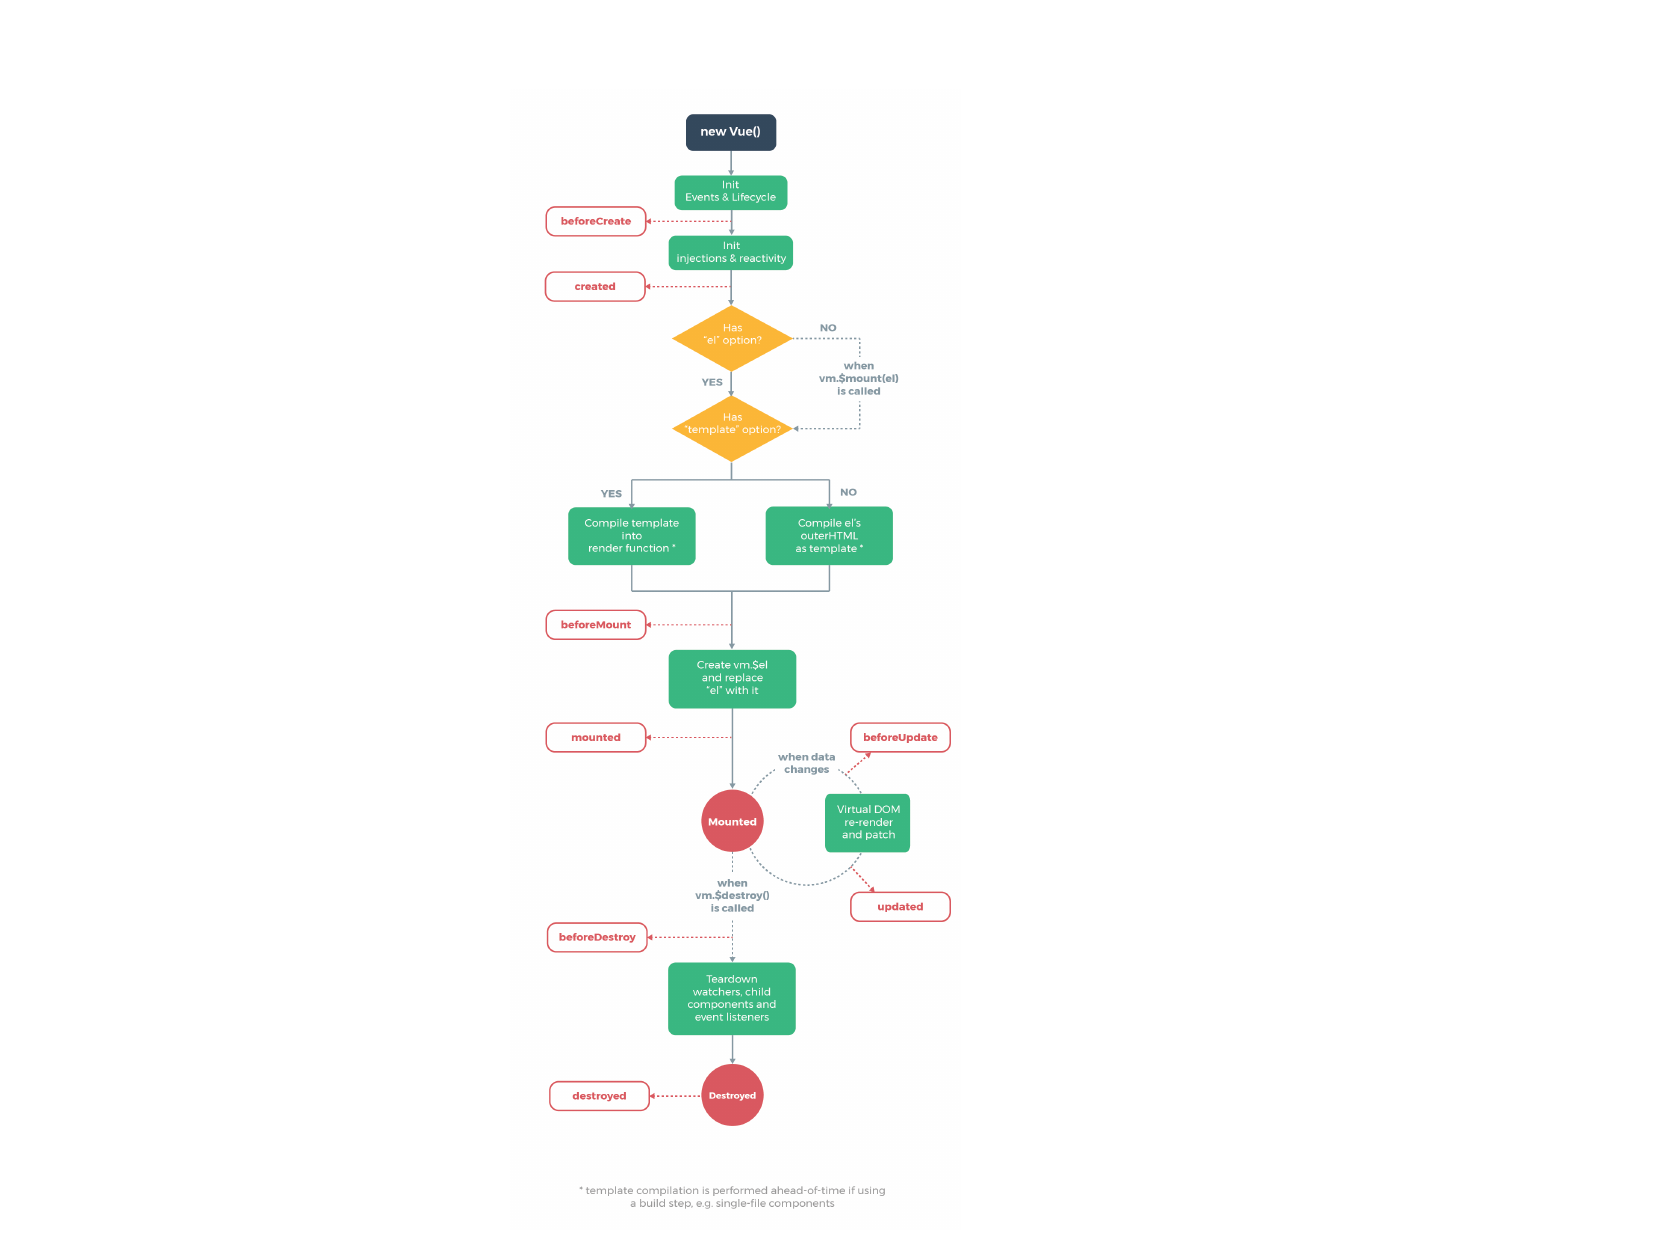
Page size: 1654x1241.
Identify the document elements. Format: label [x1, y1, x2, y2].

picture [510, 89, 961, 1230]
